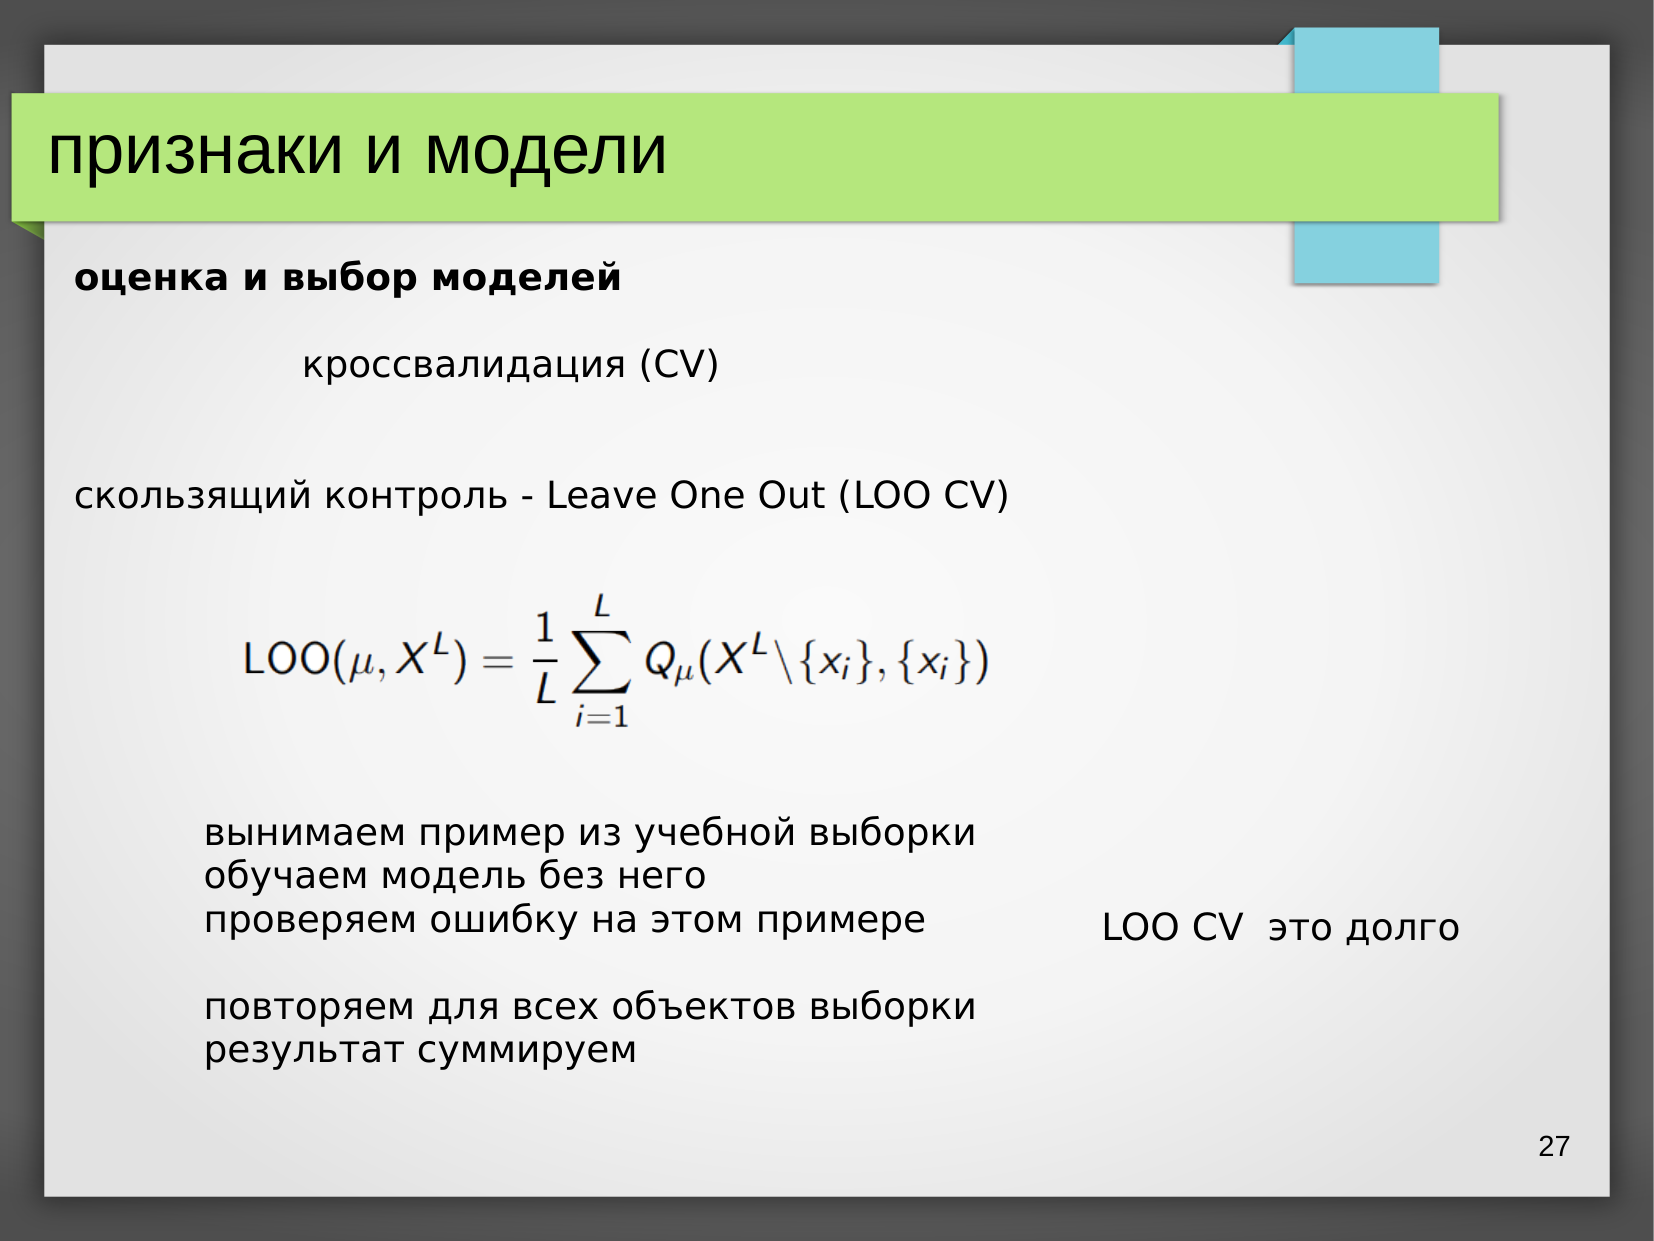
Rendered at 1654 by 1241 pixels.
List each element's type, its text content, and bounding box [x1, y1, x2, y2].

text_box вынимаем пример из учебной выборки обучаем модель без него проверяем ошибку на этом примере повторяем для всех объектов выборки результат суммируем [188, 803, 1406, 1091]
text_box LOO CV это долго [1086, 898, 1524, 1001]
picture [0, 0, 1654, 1241]
title признаки и модели [47, 109, 1465, 189]
text_box оценка и выбор моделей кроссвалидация (CV) скользящий контроль - Leave One Out (LOO CV) [59, 248, 1182, 537]
